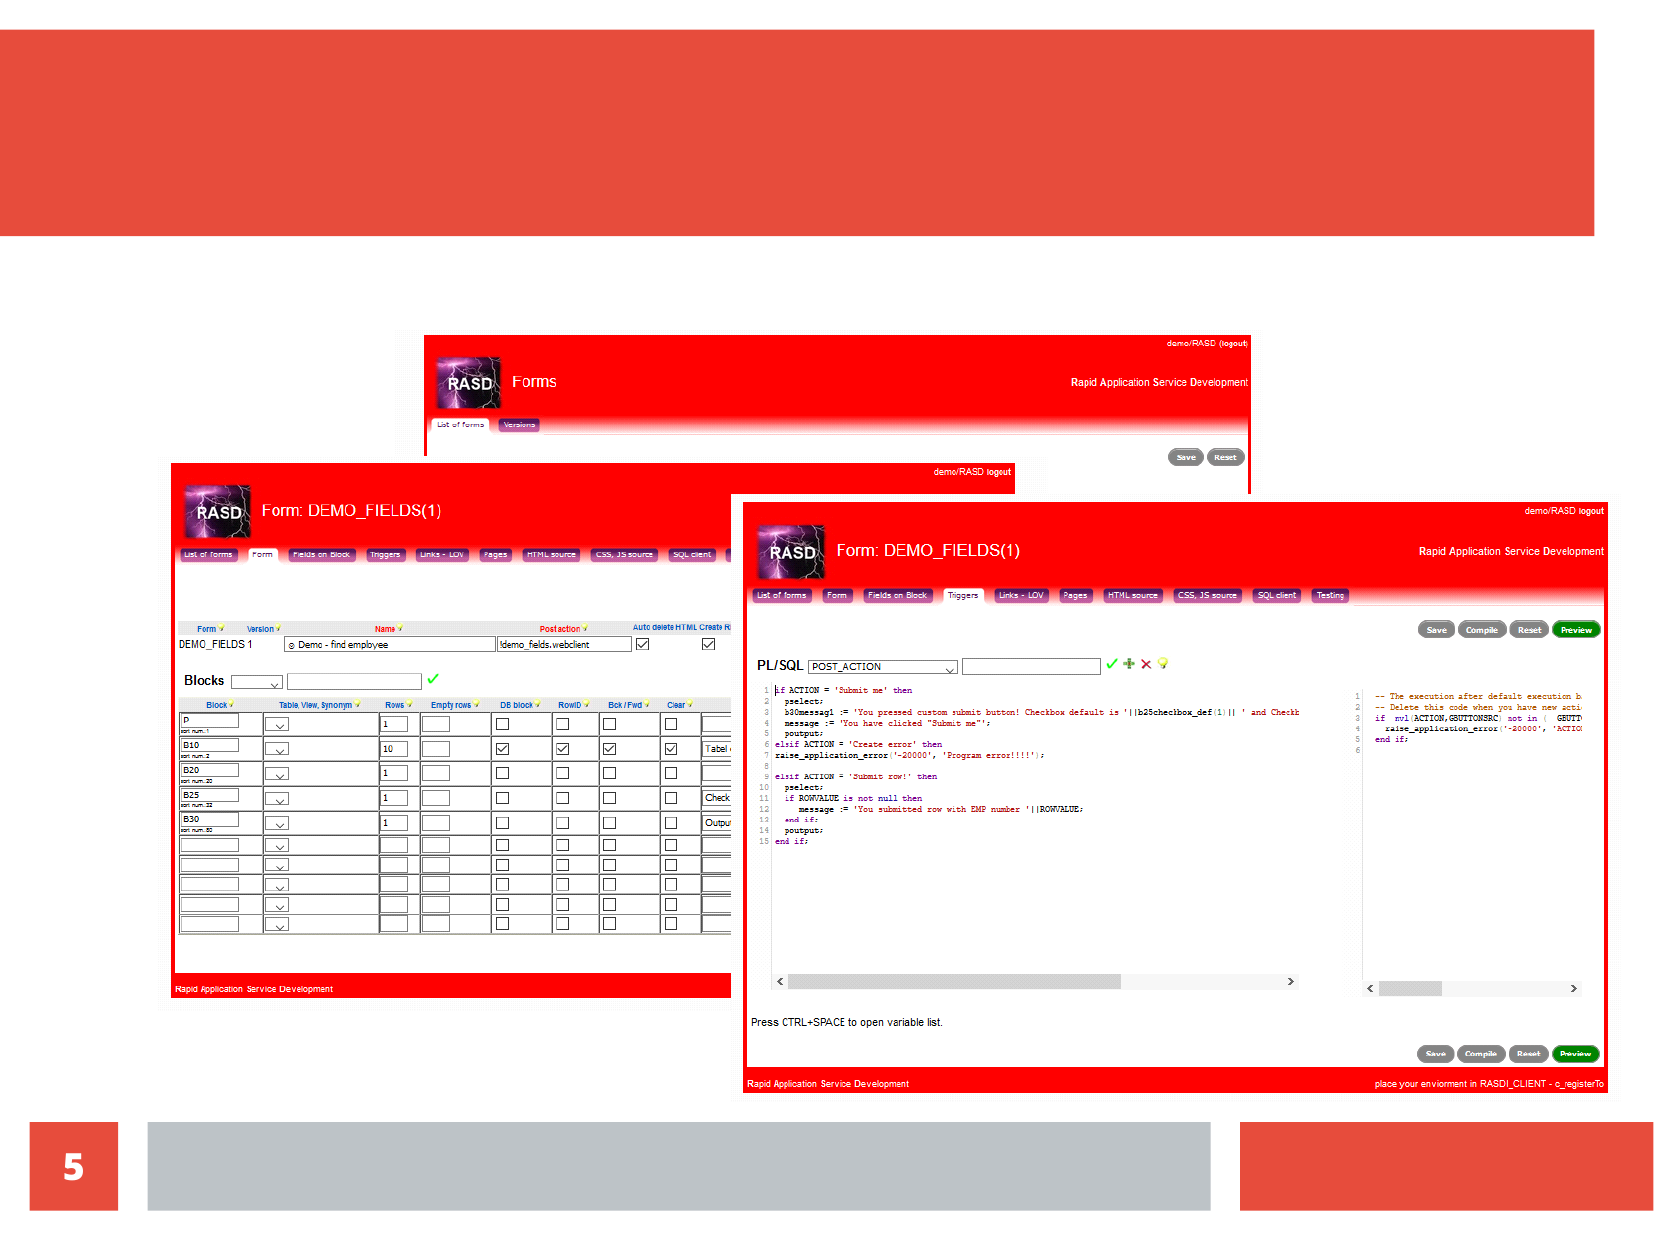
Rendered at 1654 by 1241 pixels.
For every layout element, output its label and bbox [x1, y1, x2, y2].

picture [158, 329, 1621, 1102]
